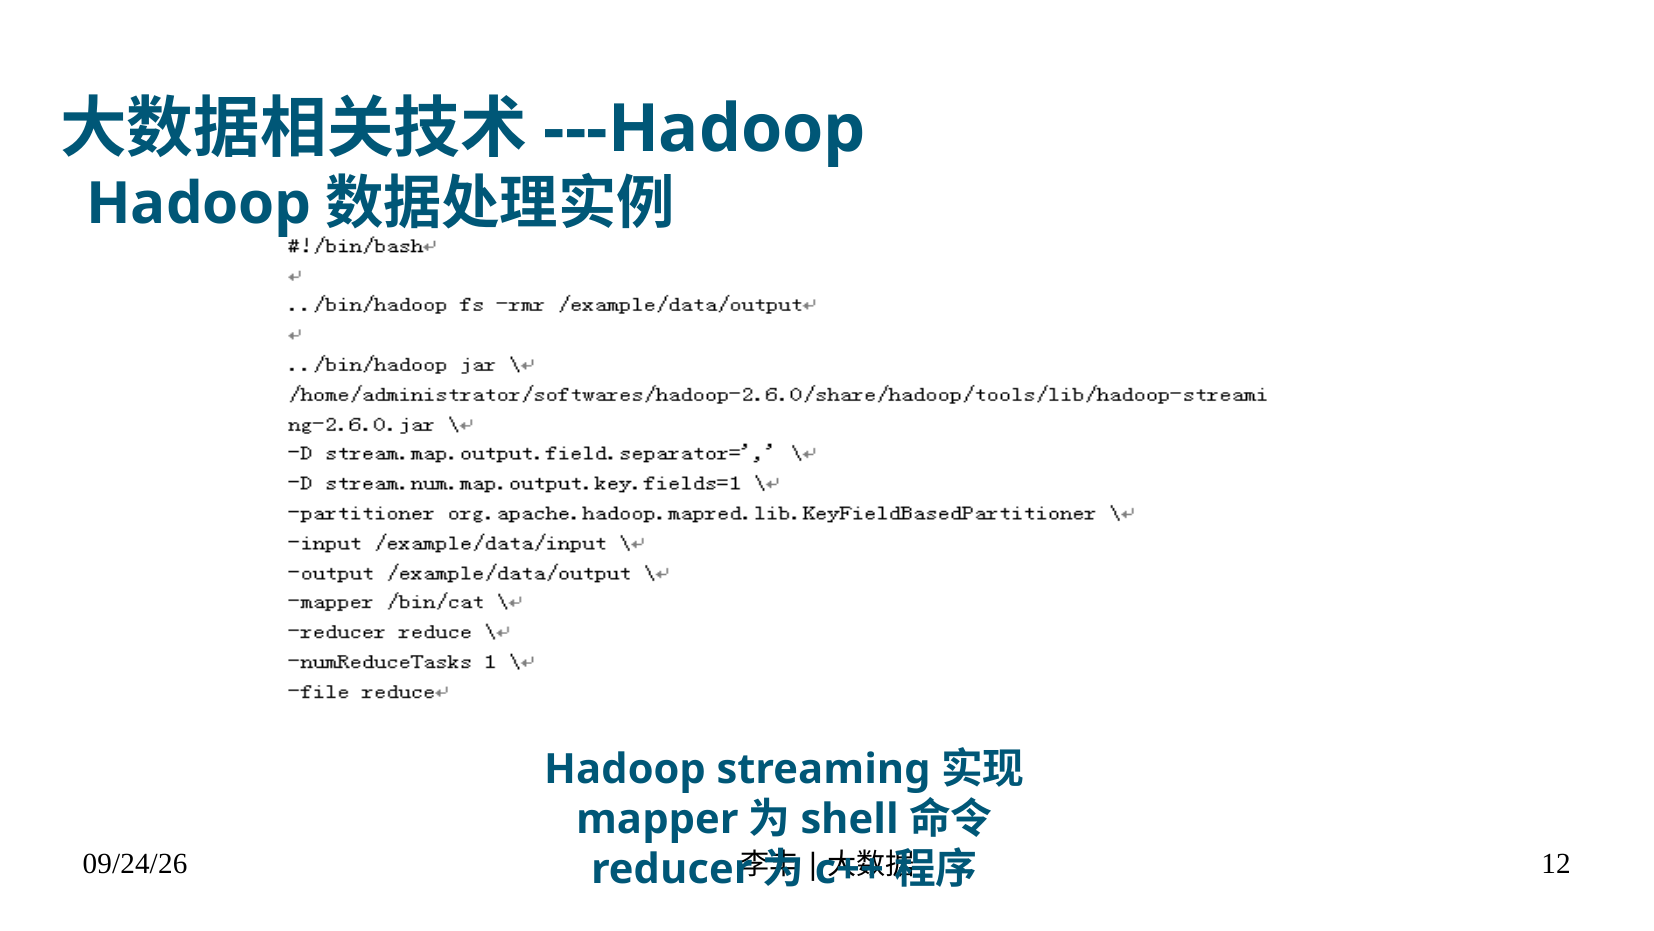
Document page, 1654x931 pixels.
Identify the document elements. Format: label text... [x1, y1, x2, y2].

text_box 大数据相关技术---Hadoop [45, 76, 1197, 156]
text_box Hadoop streaming实现 mapper为shell命令 reducer为c++程序 [159, 758, 1410, 876]
text_box 大数据相关技术---Hadoop [339, 140, 383, 156]
text_box Hadoop数据处理实例 [71, 157, 1223, 236]
picture [280, 231, 1288, 704]
text_box 大数据相关技术---Hadoop [71, 128, 116, 156]
